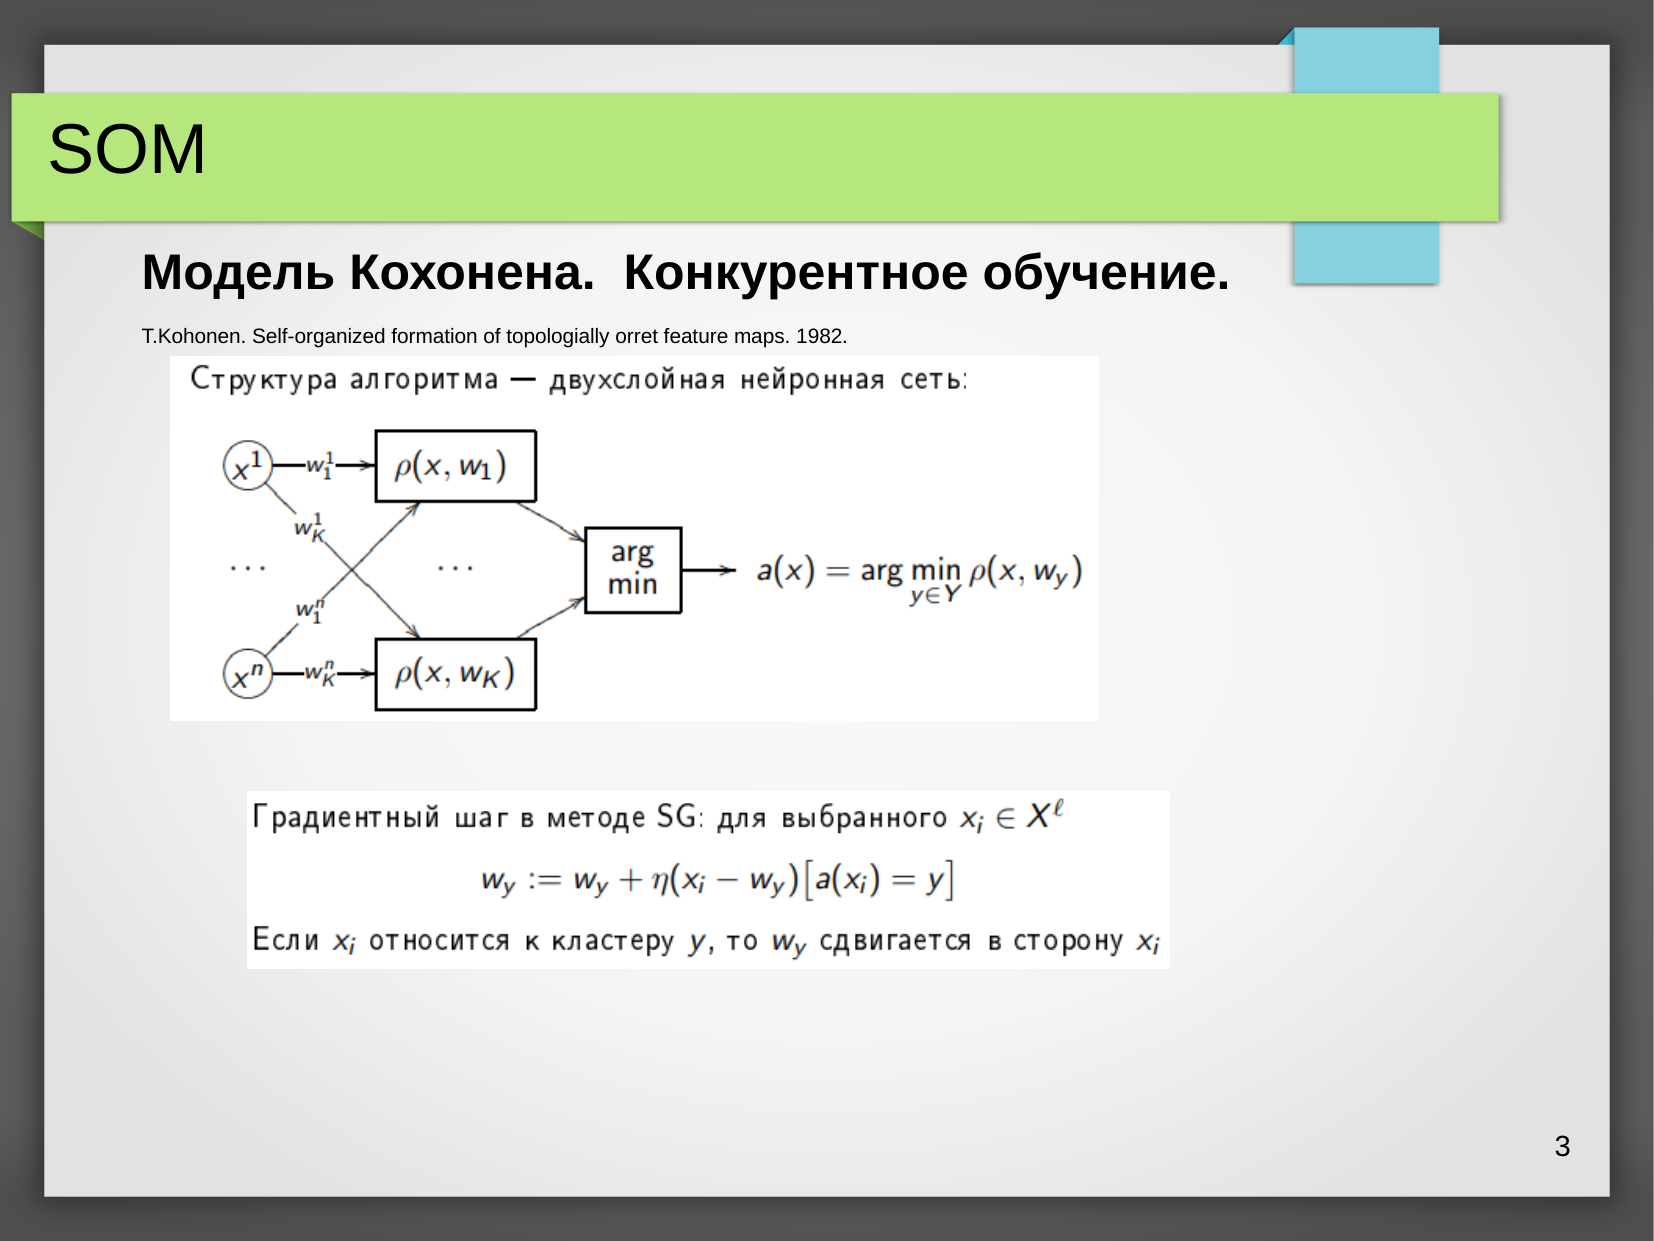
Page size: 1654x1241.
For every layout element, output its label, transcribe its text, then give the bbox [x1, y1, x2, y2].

text_box Модель Кохонена. Конкурентное обучение. T.Kohonen. Self-organized formation of topologially orret feature maps. 1982. [141, 246, 1288, 347]
picture [0, 0, 1654, 1241]
title SOM [47, 109, 1501, 189]
